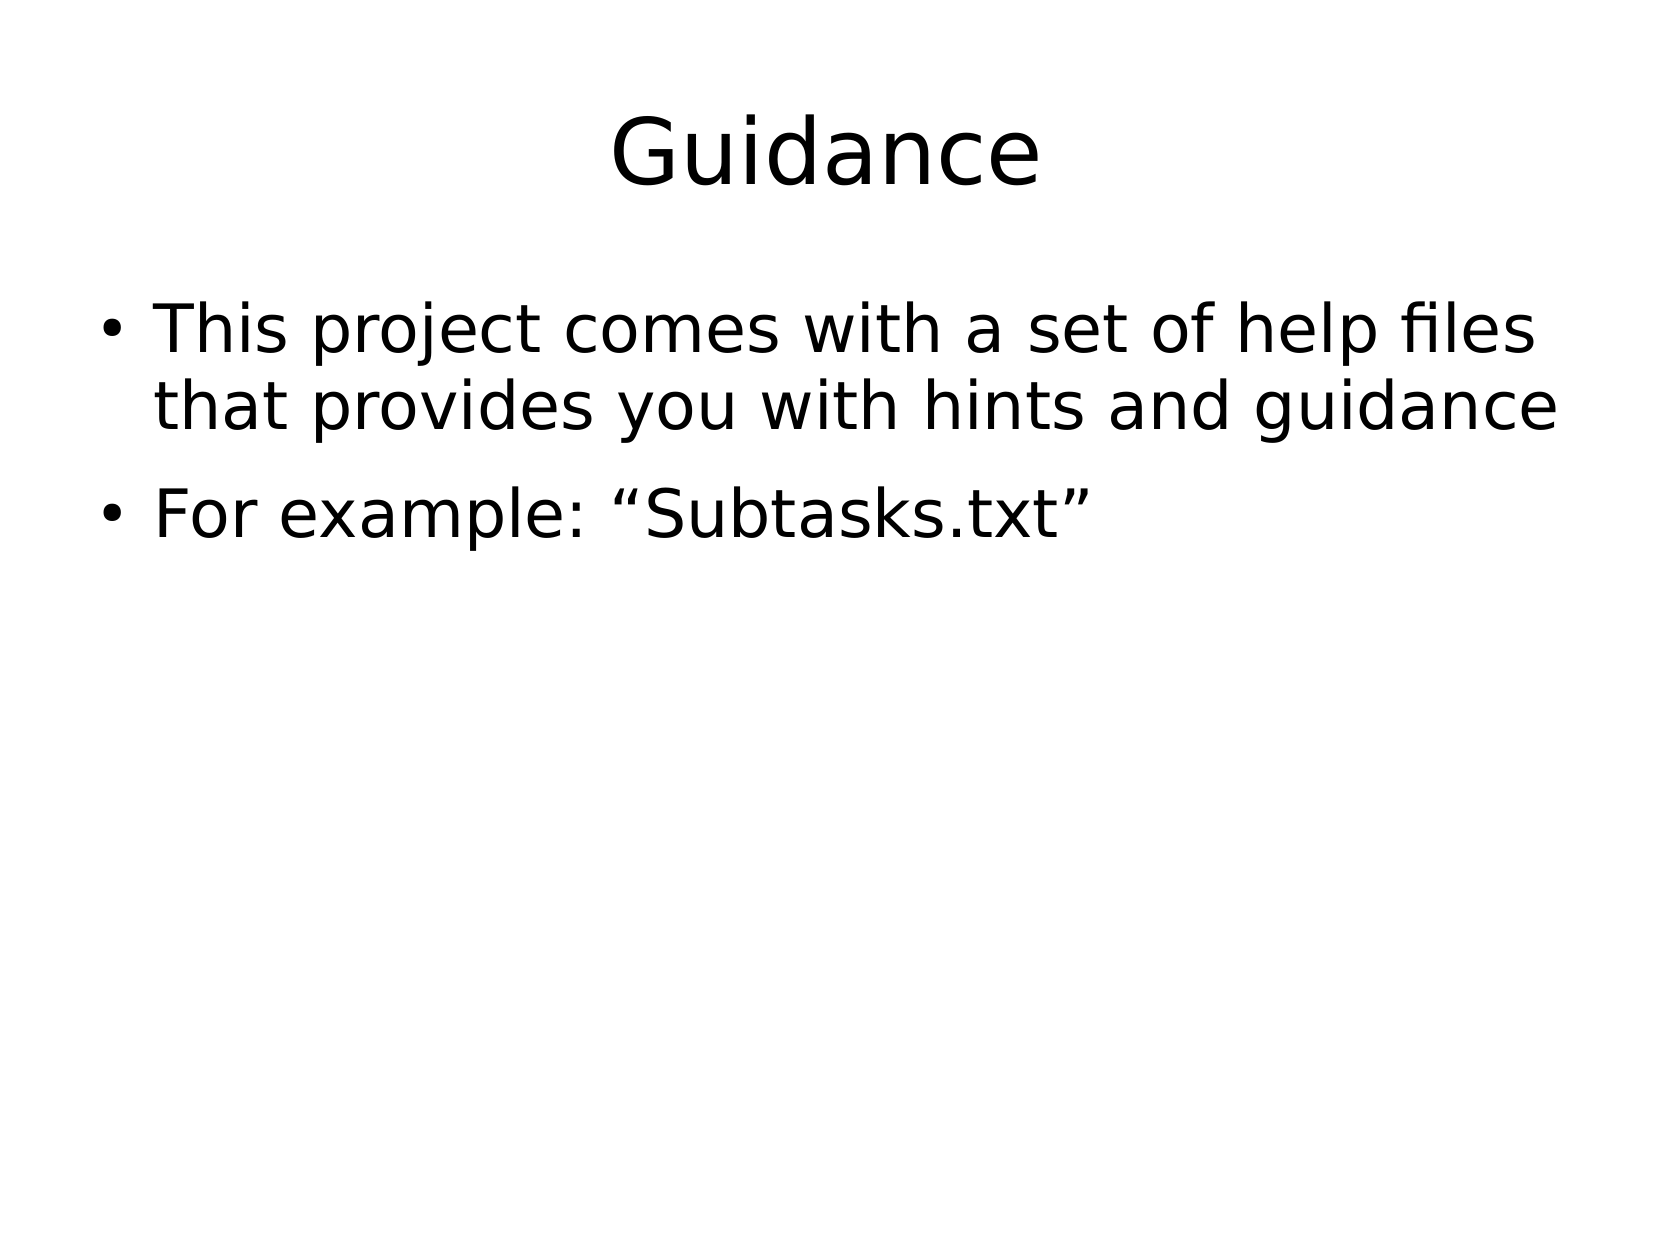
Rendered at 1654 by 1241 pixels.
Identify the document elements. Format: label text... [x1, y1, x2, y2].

title Guidance [82, 49, 1571, 257]
list This project comes with a set of help files that provides you with hints and guidance For example: “Subtasks.txt” [82, 290, 1571, 1010]
